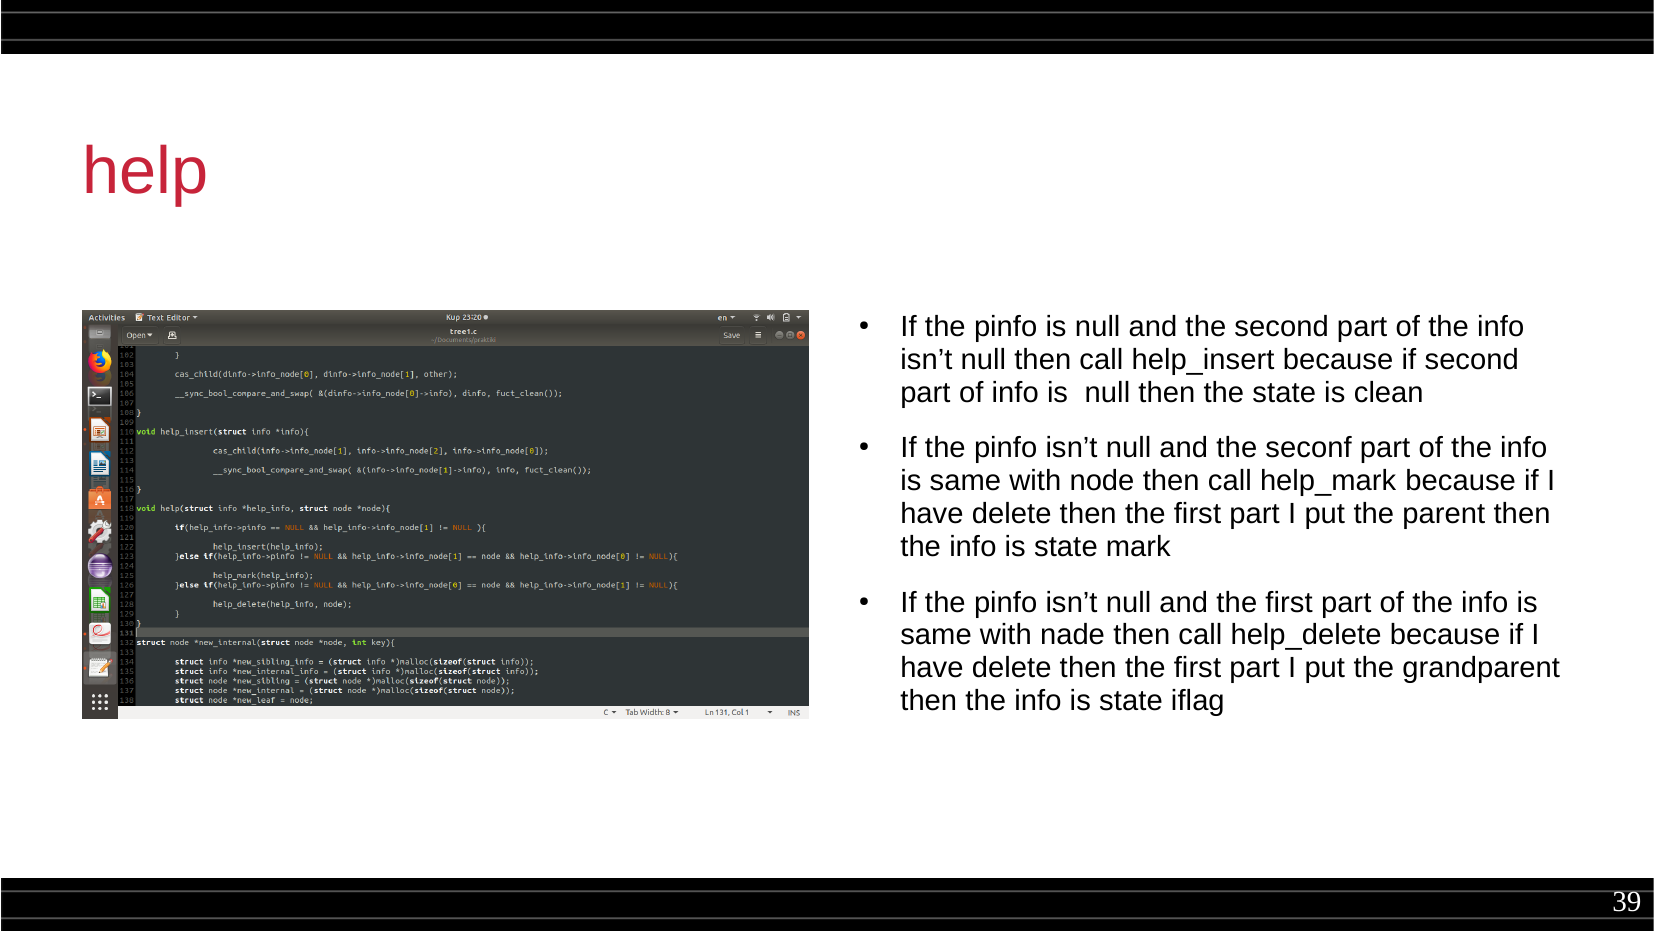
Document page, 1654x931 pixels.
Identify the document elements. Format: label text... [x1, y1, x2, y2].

title help [82, 92, 1571, 249]
picture [1, 878, 1654, 931]
picture [82, 310, 809, 719]
list If the pinfo is null and the second part of the info isn’t null then call help_insert because if second part of info is null then the state is clean If the pinfo isn’t null and the seconf part of the info is same with node then call help_mark because if I have delete then the first part I put the parent then the info is state mark If the pinfo isn’t null and the first part of the info is same with nade then call help_delete because if I have delete then the first part I put the grandparent then the info is state iflag [845, 310, 1572, 719]
picture [1, 0, 1654, 54]
